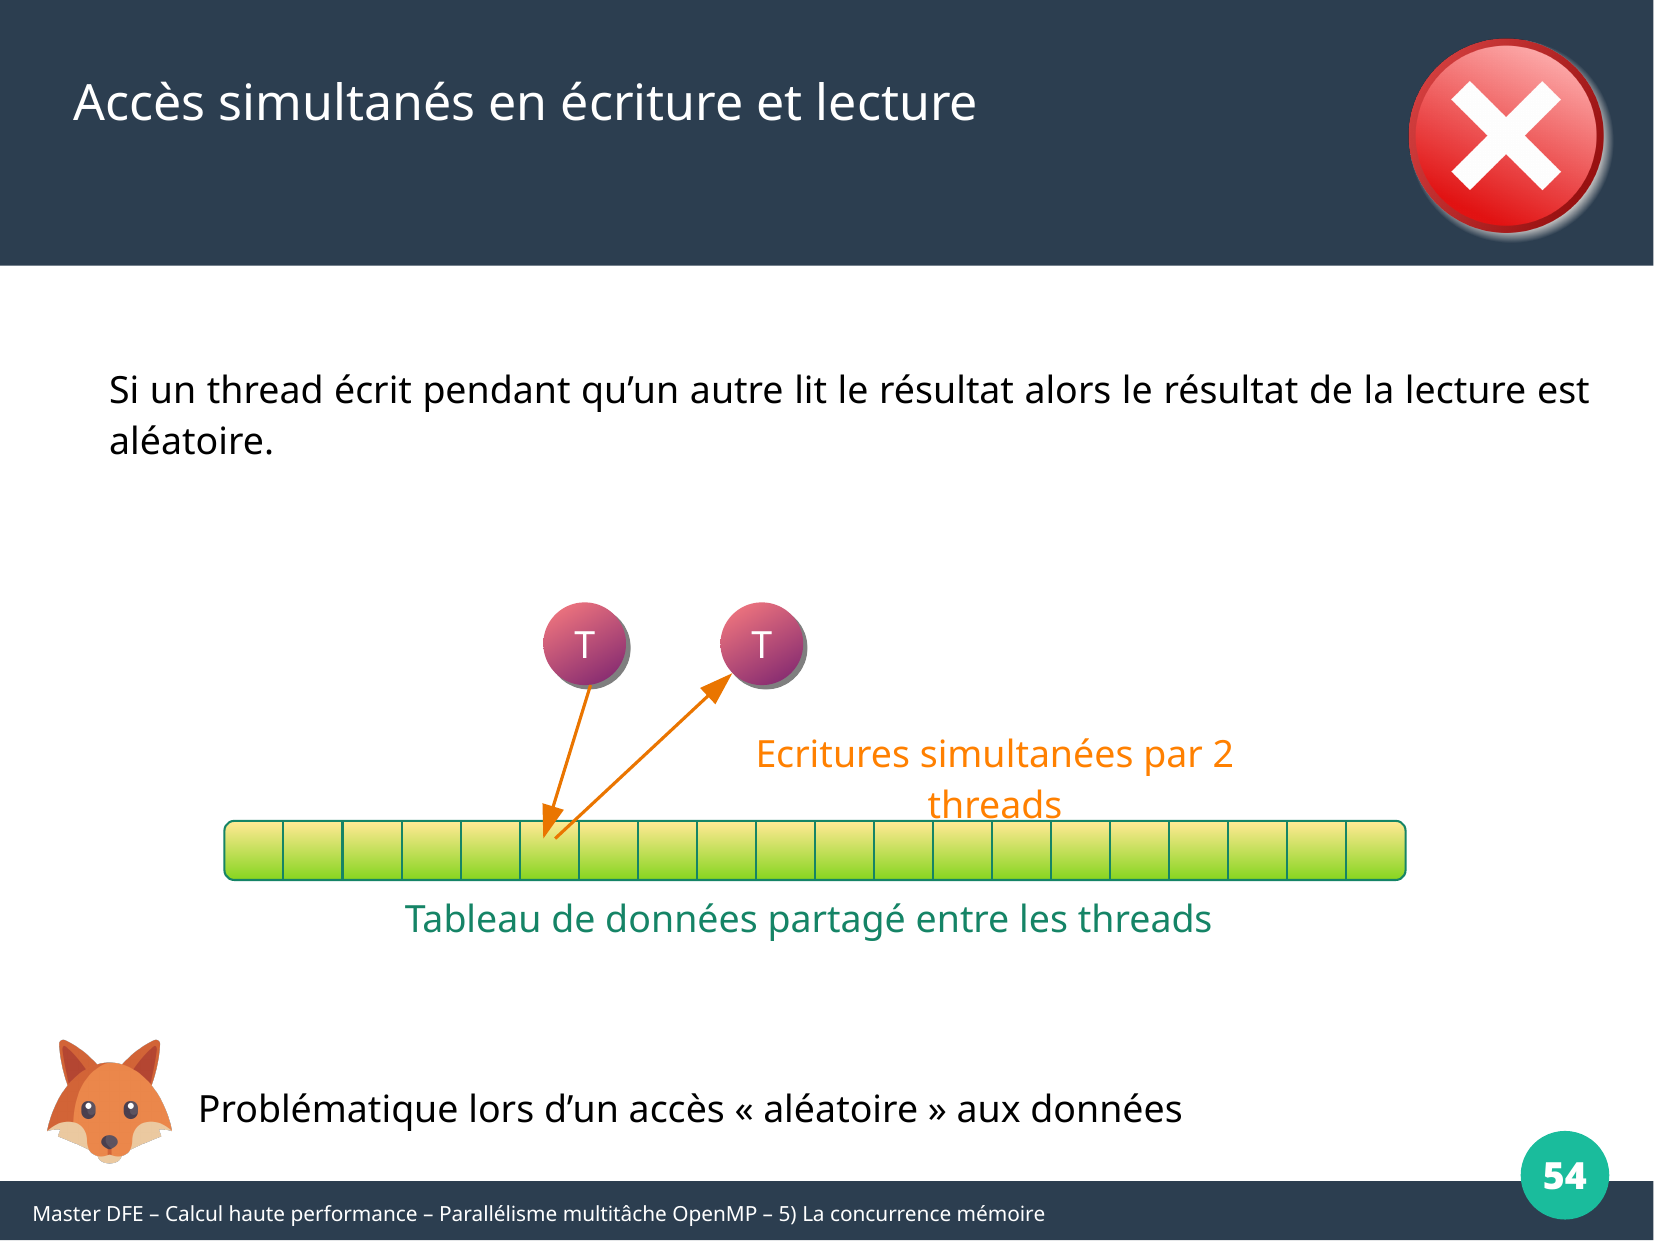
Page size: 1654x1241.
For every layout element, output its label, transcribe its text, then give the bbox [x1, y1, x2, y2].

picture [1393, 23, 1619, 249]
text_box Si un thread écrit pendant qu’un autre lit le résultat alors le résultat de la lecture est aléatoire. [94, 356, 1607, 485]
picture [47, 1039, 172, 1164]
text_box Accès simultanés en écriture et lecture [59, 59, 1393, 142]
text_box [580, 820, 638, 880]
text_box [1347, 820, 1406, 880]
text_box [224, 820, 283, 880]
text_box [993, 837, 1050, 880]
text_box T [720, 602, 804, 686]
text_box Problématique lors d’un accès « aléatoire » aux données [183, 1074, 1577, 1158]
text_box [344, 820, 402, 880]
text_box [875, 837, 932, 880]
text_box [1111, 837, 1168, 880]
text_box [757, 837, 814, 880]
text_box Ecritures simultanées par 2 threads [673, 720, 1317, 837]
text_box [1229, 837, 1286, 880]
text_box Tableau de données partagé entre les threads [354, 885, 1264, 1053]
text_box [1052, 837, 1109, 880]
text_box [462, 820, 520, 880]
text_box [639, 820, 696, 880]
text_box T [543, 602, 627, 686]
text_box [284, 820, 343, 880]
text_box [816, 837, 873, 880]
text_box [698, 837, 755, 880]
text_box [1170, 837, 1227, 880]
text_box [934, 837, 991, 880]
text_box [403, 820, 461, 880]
text_box [1288, 820, 1346, 880]
text_box [521, 820, 579, 880]
text_box Master DFE – Calcul haute performance – Parallélisme multitâche OpenMP – 5) La concurrence mémoire [17, 1191, 1436, 1235]
